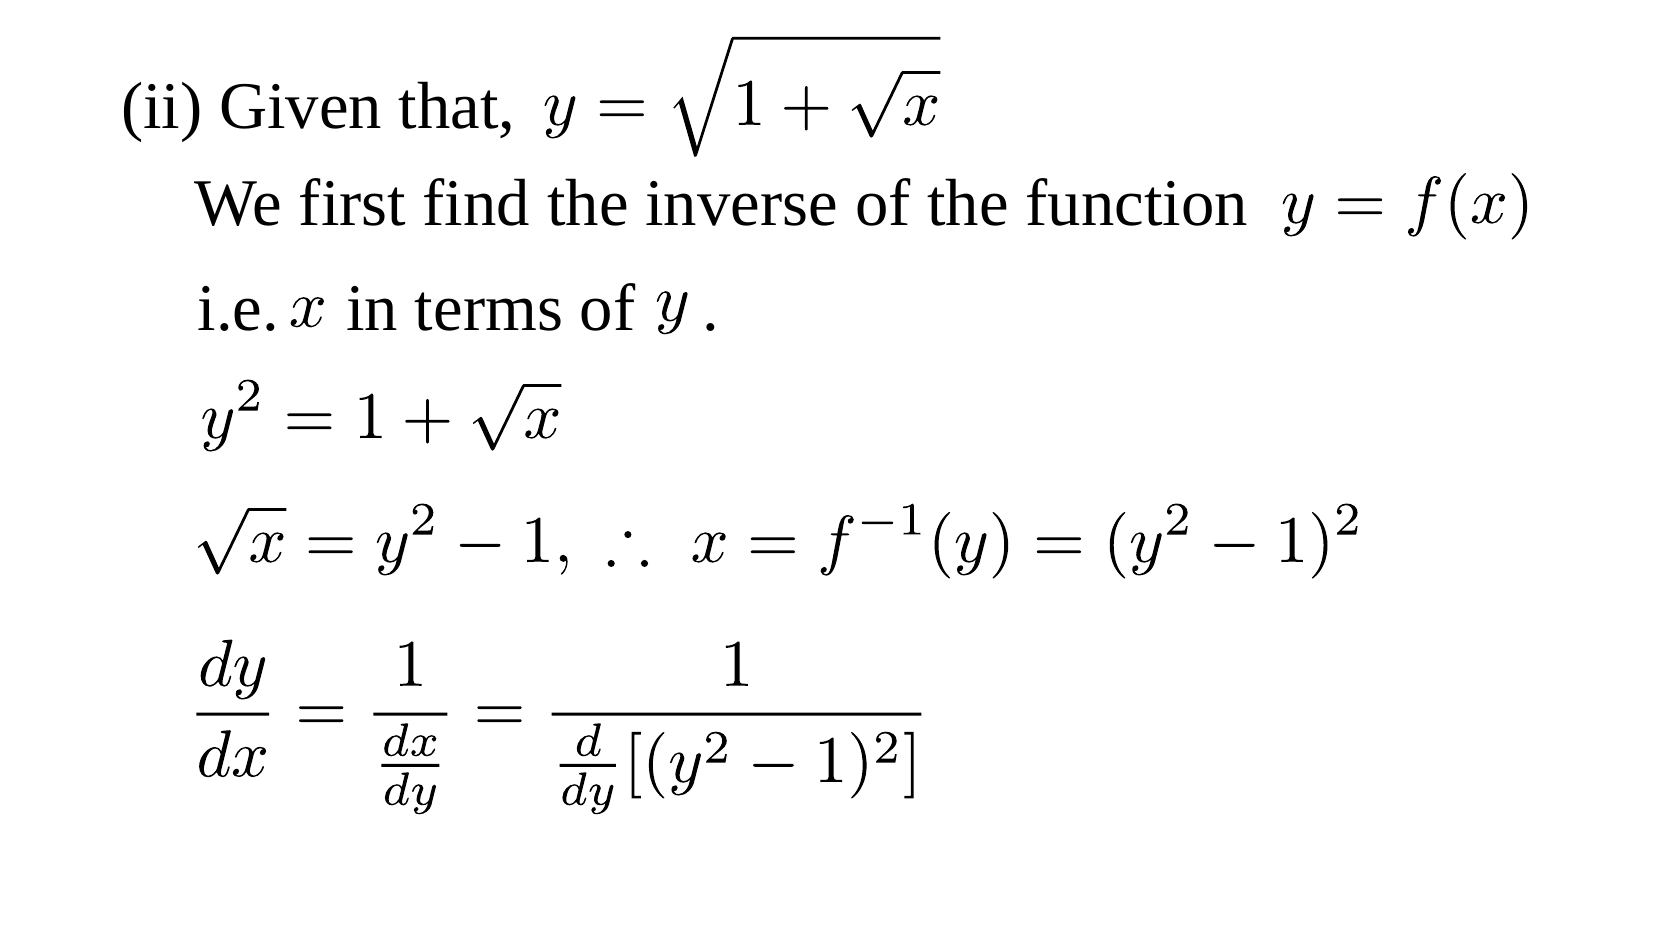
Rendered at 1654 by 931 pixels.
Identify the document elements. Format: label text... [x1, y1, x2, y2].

text_box [196, 503, 1358, 579]
text_box [656, 291, 688, 335]
title (ii) Given that, We first find the inverse of the function i.e. in terms of . [47, 37, 1607, 886]
text_box [202, 379, 562, 452]
text_box [544, 36, 941, 157]
text_box [196, 639, 922, 815]
text_box [1282, 173, 1528, 240]
text_box [290, 297, 324, 328]
